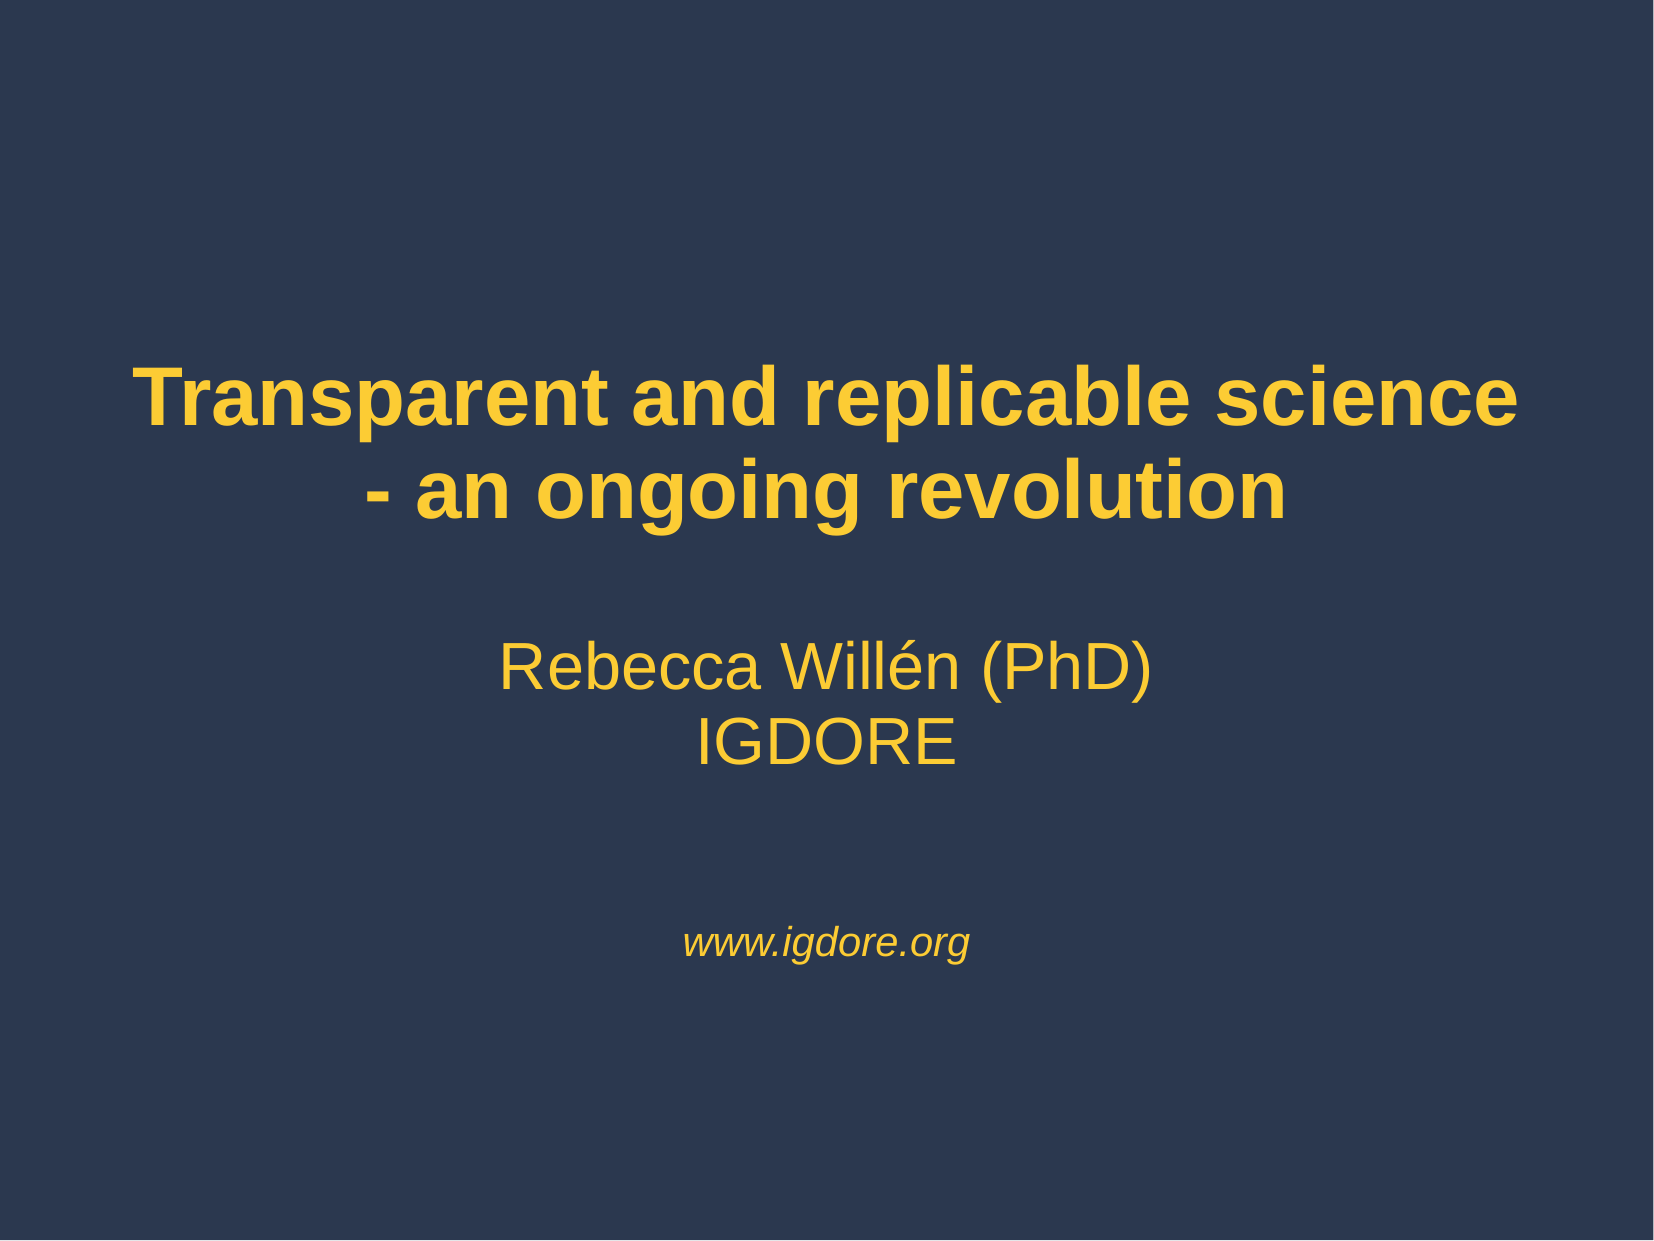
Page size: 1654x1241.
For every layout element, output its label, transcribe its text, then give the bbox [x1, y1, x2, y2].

text_box Transparent and replicable science - an ongoing revolution Rebecca Willén (PhD) IGDORE www.igdore.org [0, 0, 1654, 1241]
